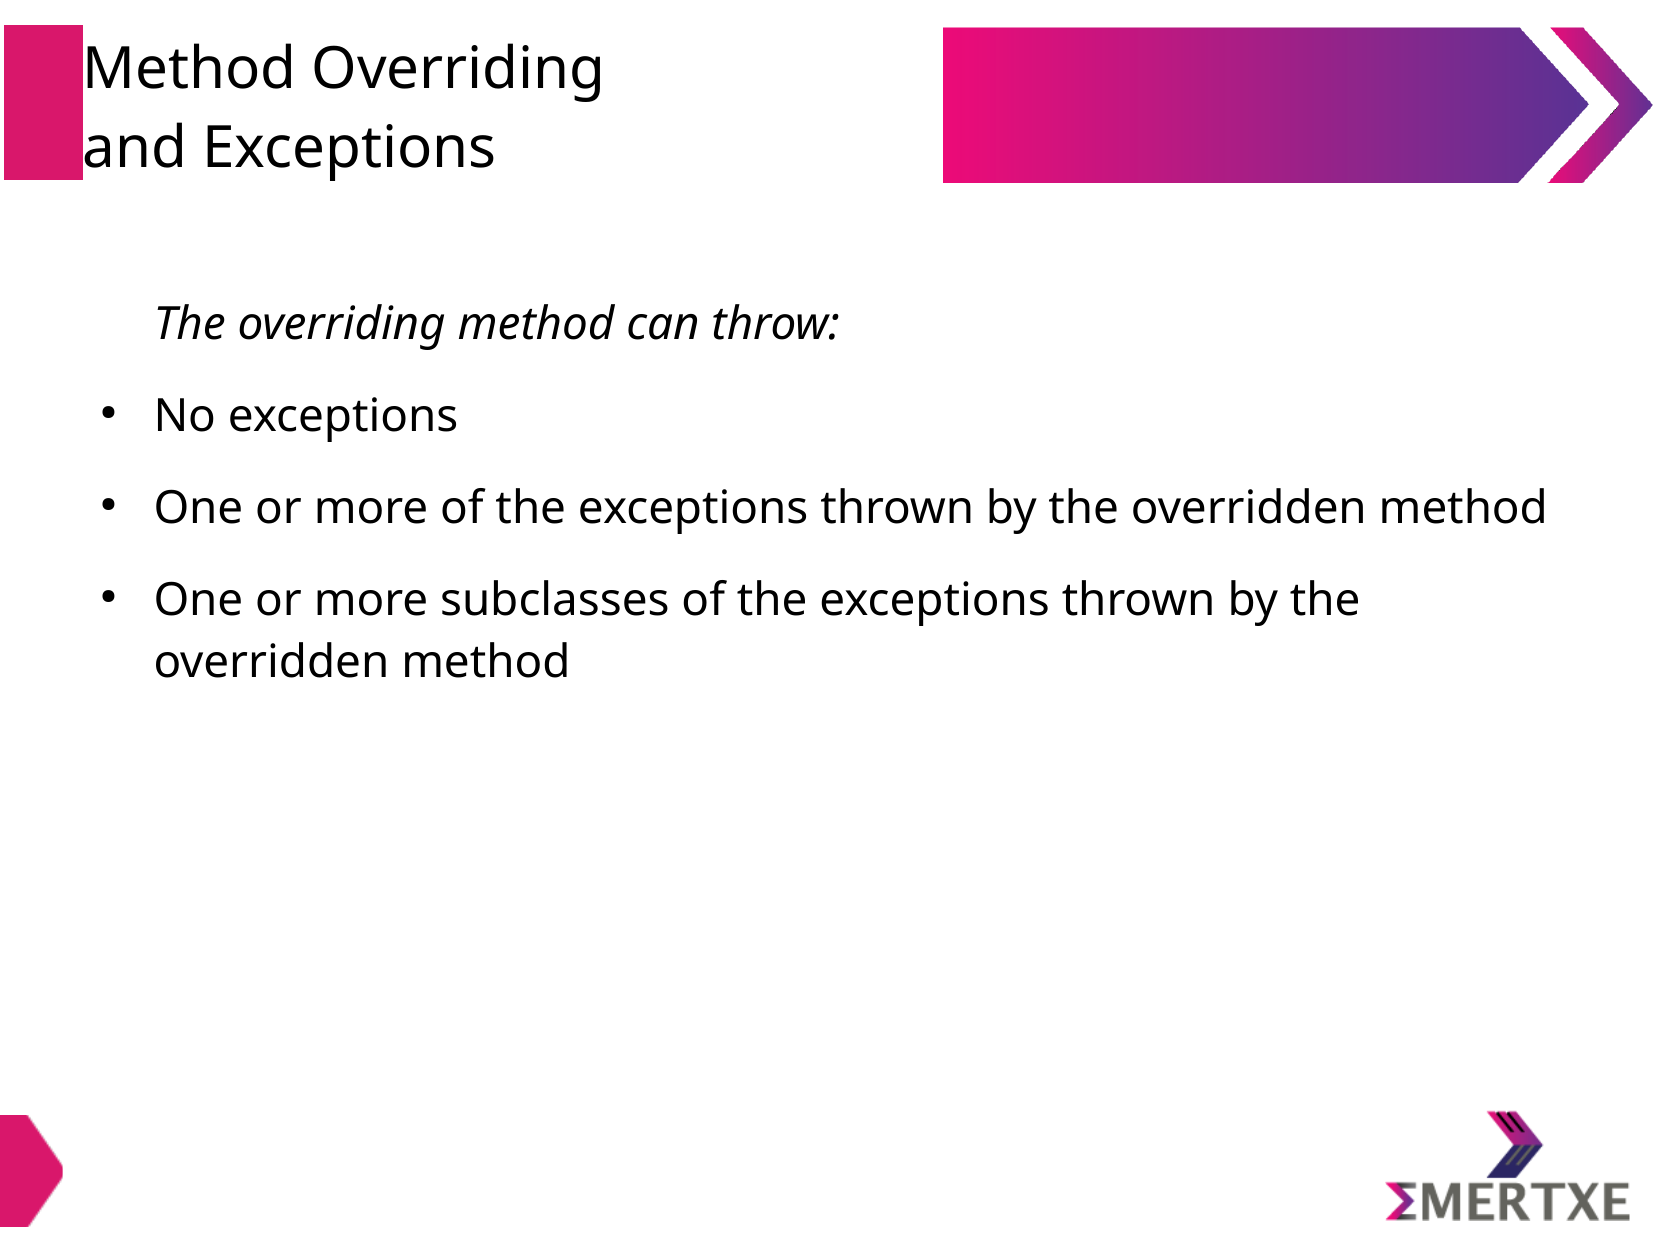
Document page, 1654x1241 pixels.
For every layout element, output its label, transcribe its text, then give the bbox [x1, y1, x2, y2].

title Method Overriding and Exceptions [82, 2, 1571, 210]
picture [1385, 1107, 1631, 1221]
list The overriding method can throw: No exceptions One or more of the exceptions thrown by the overridden method One or more subclasses of the exceptions thrown by the overridden method [82, 290, 1571, 1010]
picture [1571, 27, 1653, 183]
